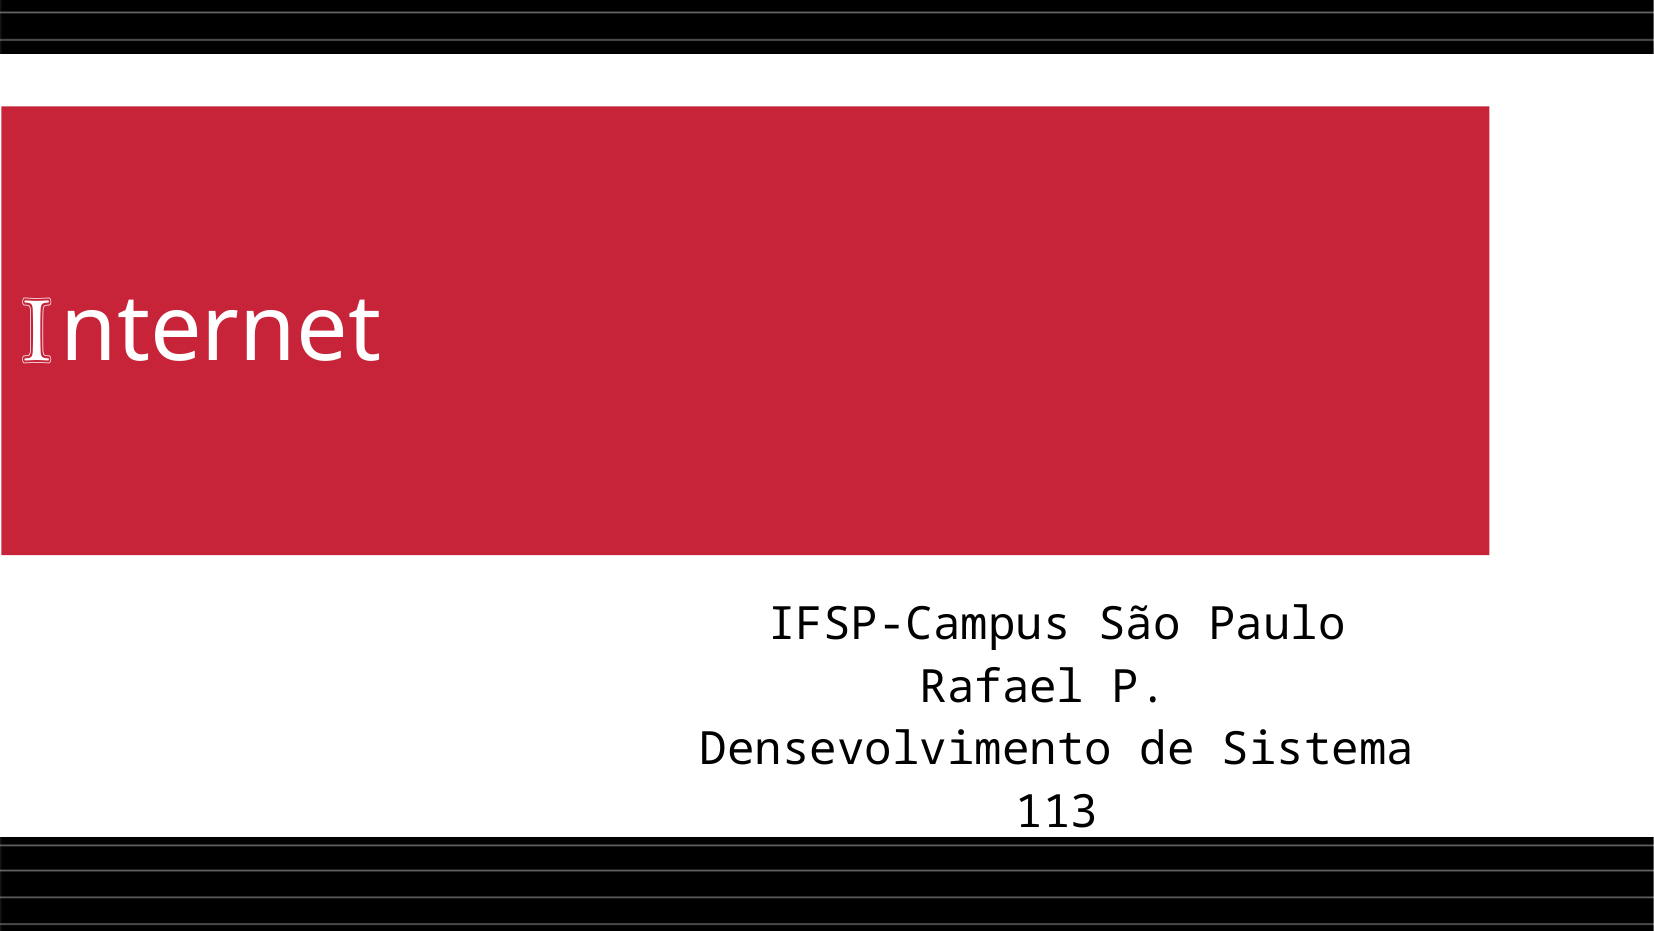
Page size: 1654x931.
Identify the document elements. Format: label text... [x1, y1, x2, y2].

title Internet [1, 106, 1490, 556]
subtitle IFSP-Campus São Paulo Rafael P. Densevolvimento de Sistema 113 [625, 590, 1489, 841]
picture [0, 0, 1654, 54]
picture [0, 837, 1654, 931]
